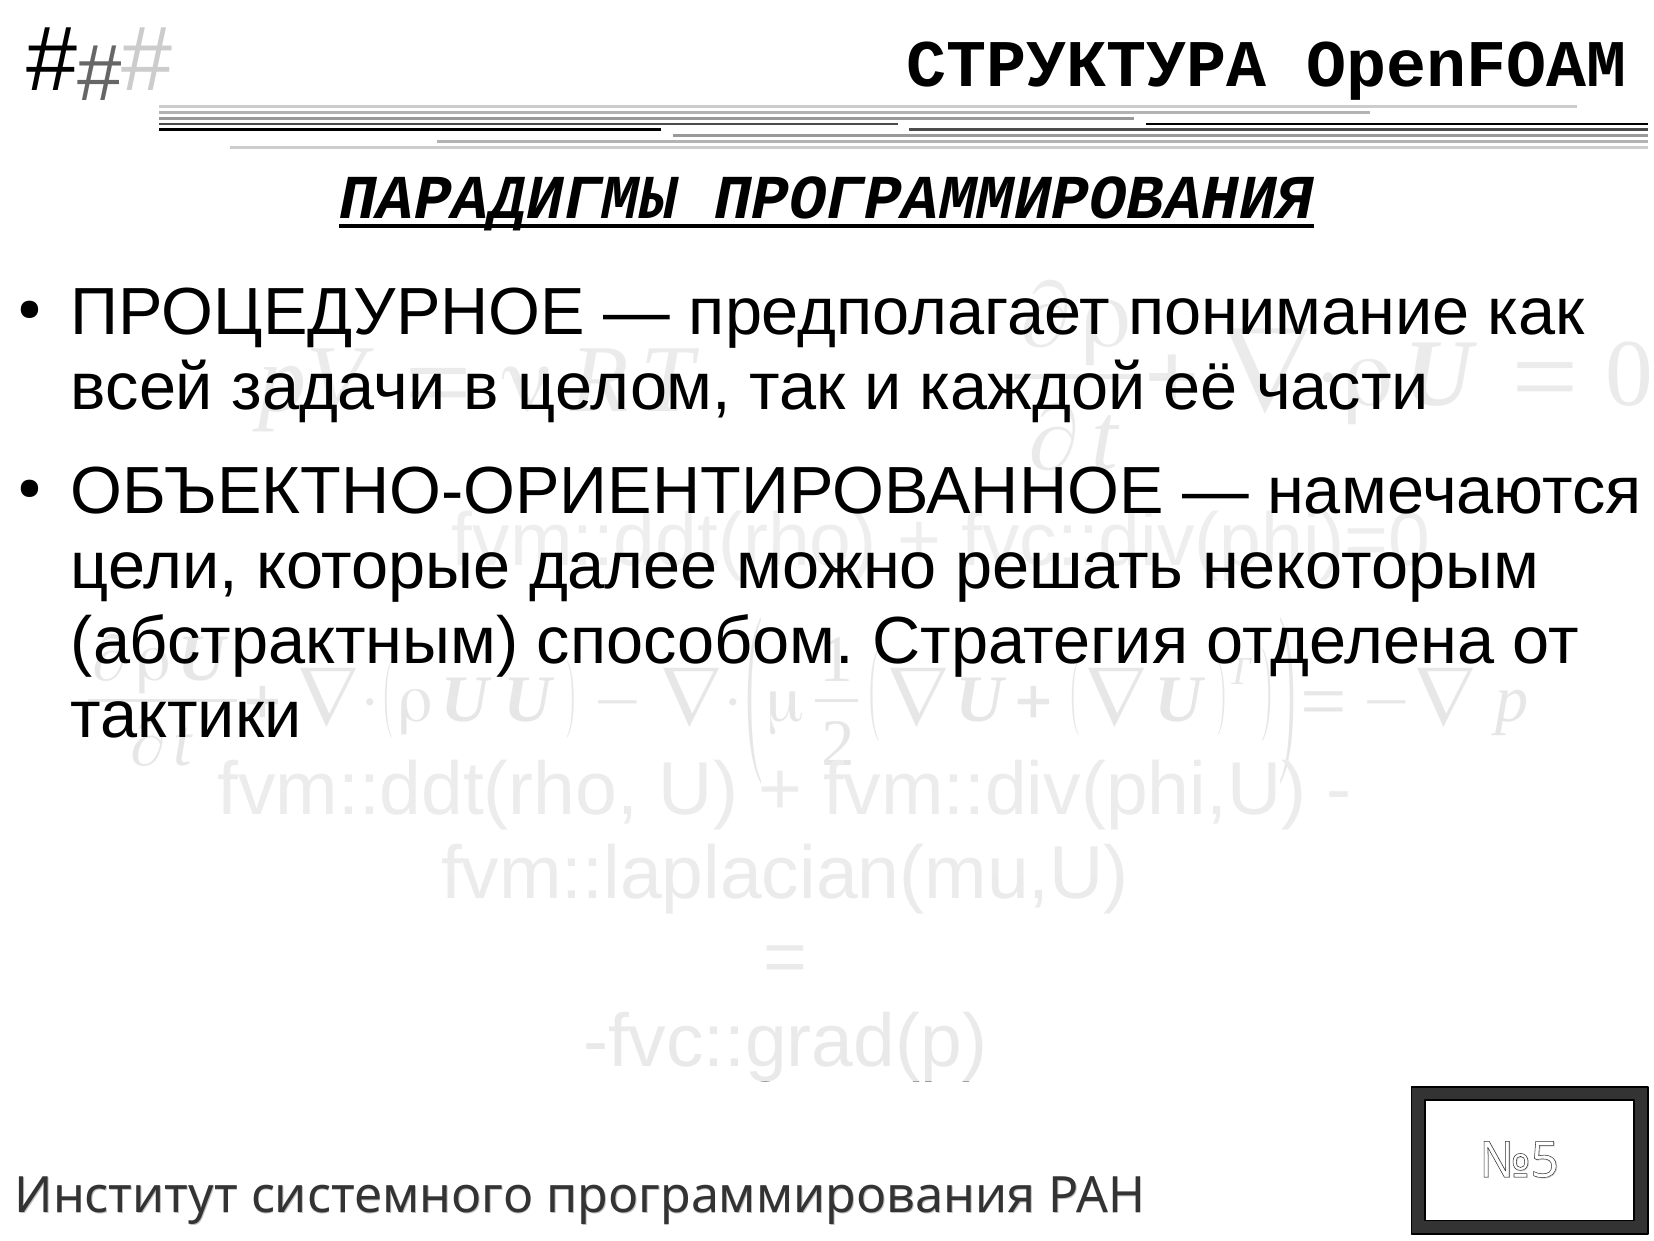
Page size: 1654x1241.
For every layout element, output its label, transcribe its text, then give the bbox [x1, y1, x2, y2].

title ПАРАДИГМЫ ПРОГРАММИРОВАНИЯ [0, 147, 1654, 257]
list ПРОЦЕДУРНОЕ — предполагает понимание как всей задачи в целом, так и каждой её части ОБЪЕКТНО-ОРИЕНТИРОВАННОЕ — намечаются цели, которые далее можно решать некоторым (абстрактным) способом. Стратегия отделена от тактики [0, 274, 1654, 1093]
